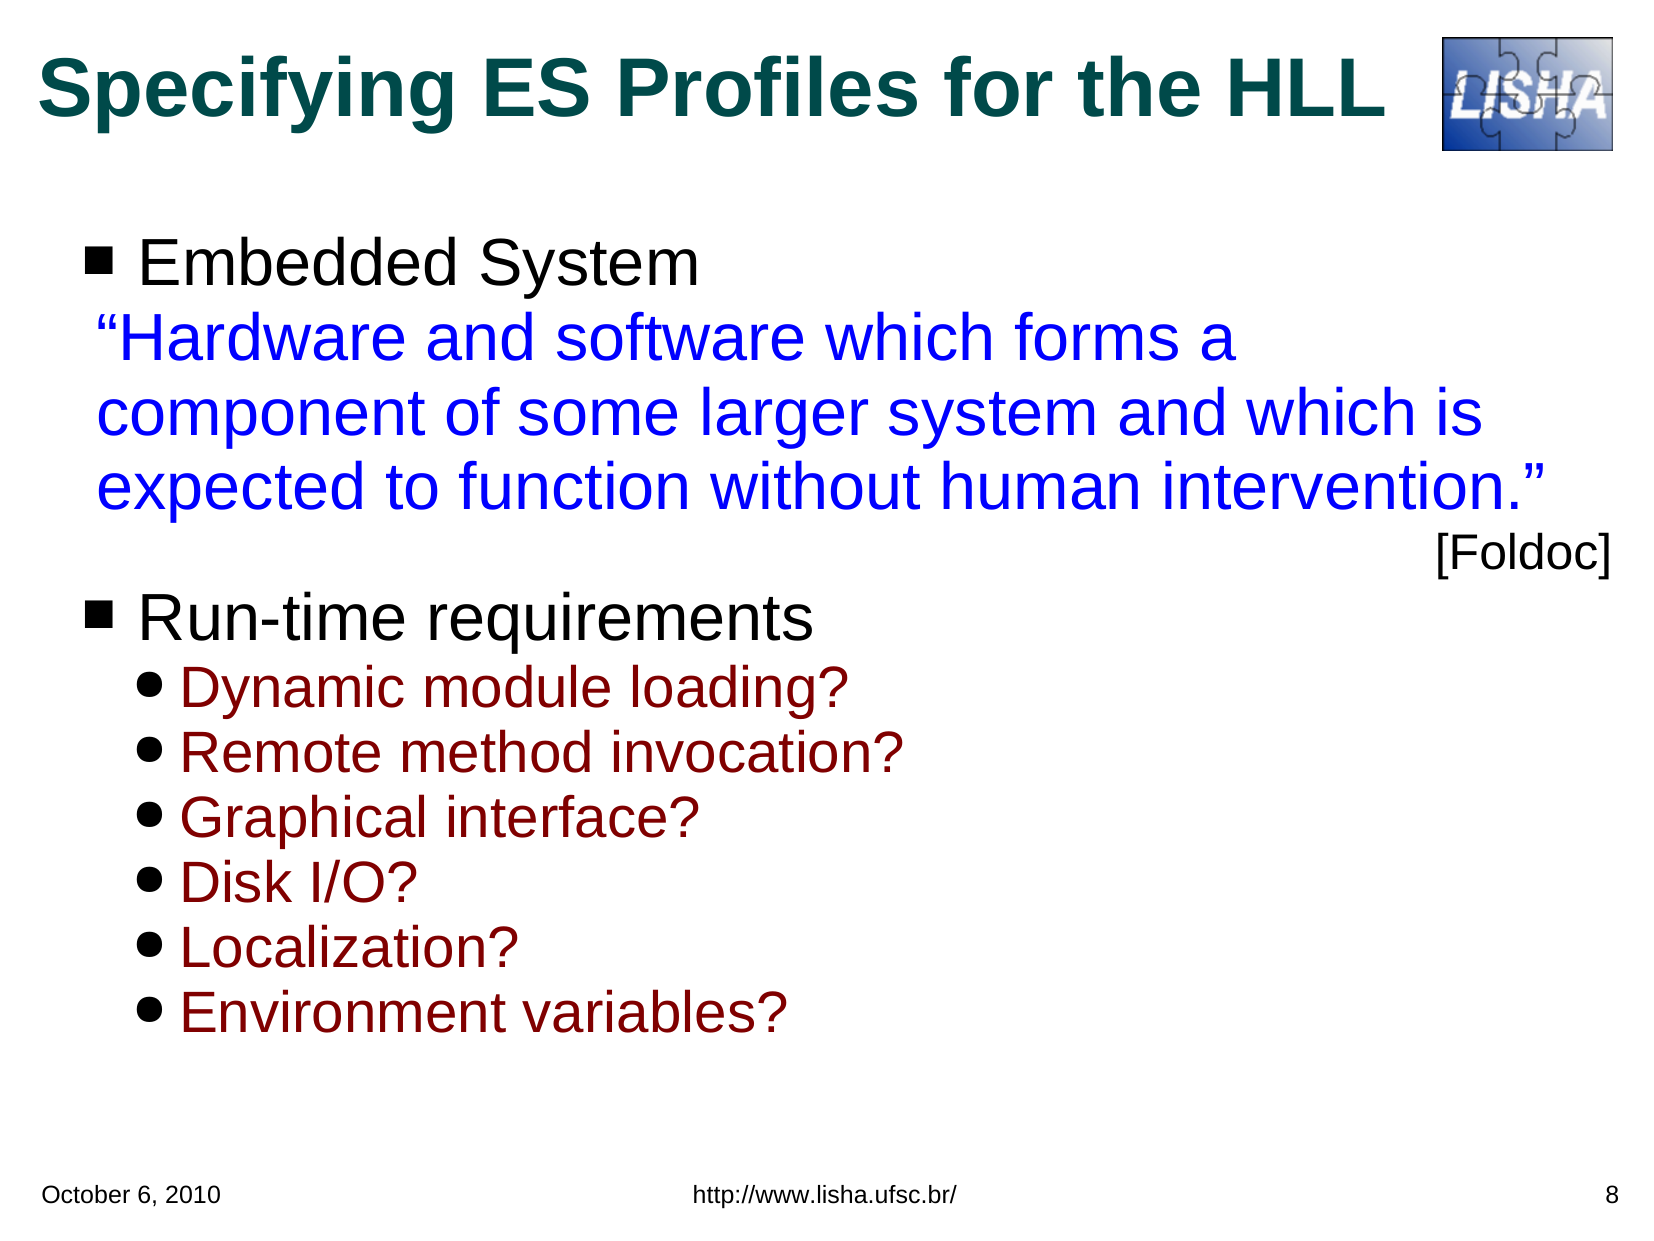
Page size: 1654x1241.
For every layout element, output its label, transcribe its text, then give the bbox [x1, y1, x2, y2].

list Embedded System “Hardware and software which forms a component of some larger system and which is expected to function without human intervention.” [Foldoc] Run-time requirements Dynamic module loading? Remote method invocation? Graphical interface? Disk I/O? Localization? Environment variables? [37, 225, 1613, 1163]
picture [1442, 37, 1613, 151]
title Specifying ES Profiles for the HLL [37, 37, 1426, 151]
